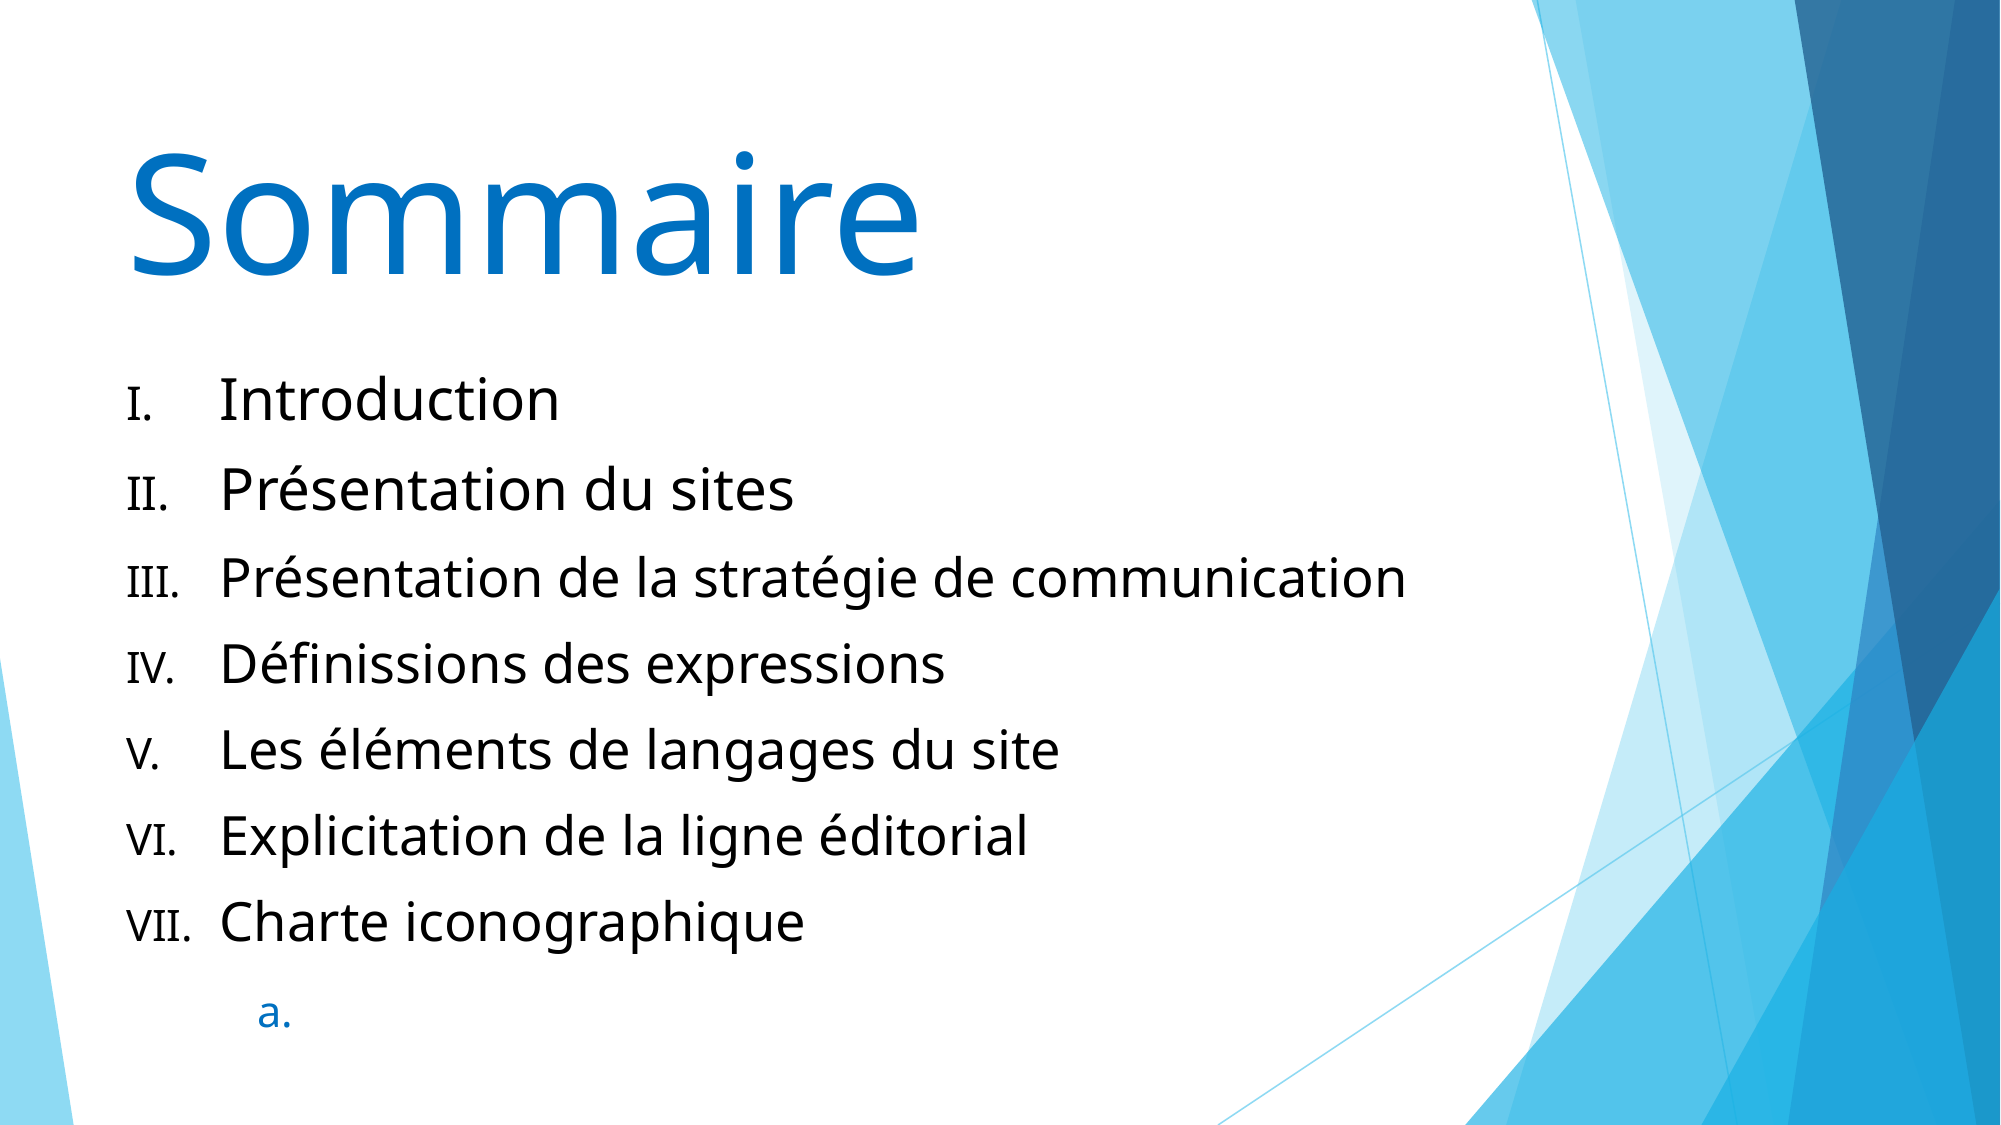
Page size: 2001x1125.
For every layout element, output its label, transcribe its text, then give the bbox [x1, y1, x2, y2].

list Introduction Présentation du sites Présentation de la stratégie de communication Définissions des expressions Les éléments de langages du site Explicitation de la ligne éditorial Charte iconographique [111, 354, 1522, 992]
title Sommaire [111, 99, 1522, 317]
